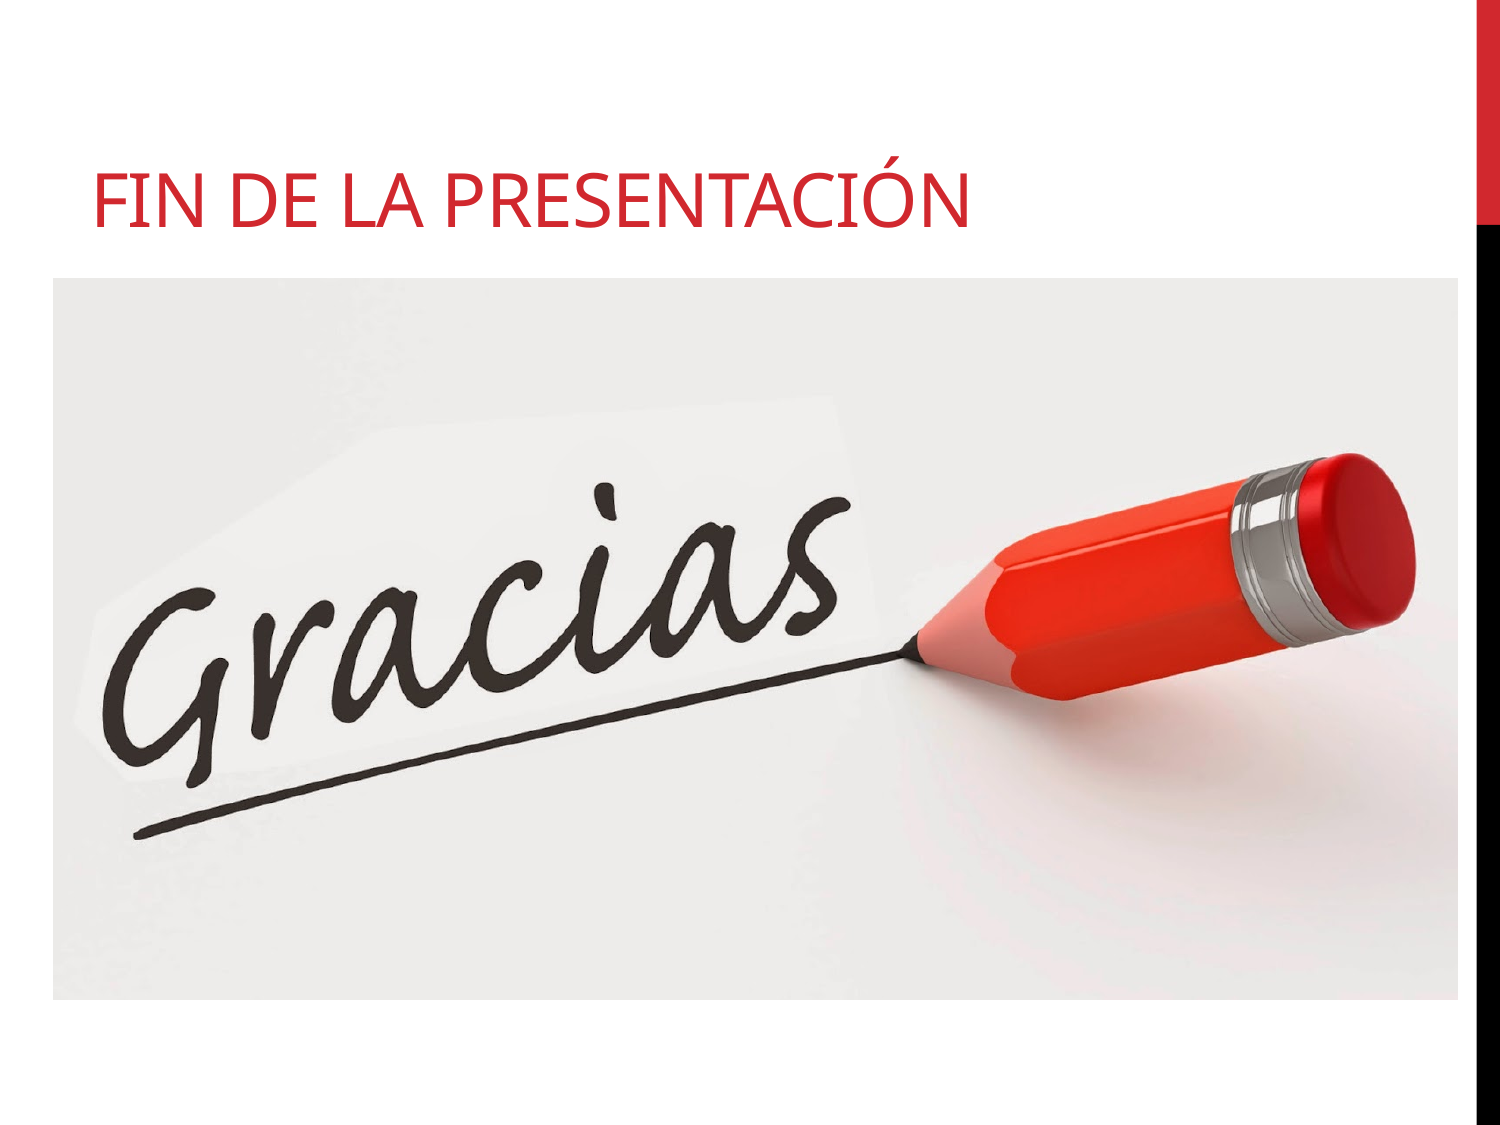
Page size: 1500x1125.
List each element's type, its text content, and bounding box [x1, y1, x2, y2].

title Fin de la presentación [75, 25, 1025, 250]
picture [53, 278, 1458, 1000]
